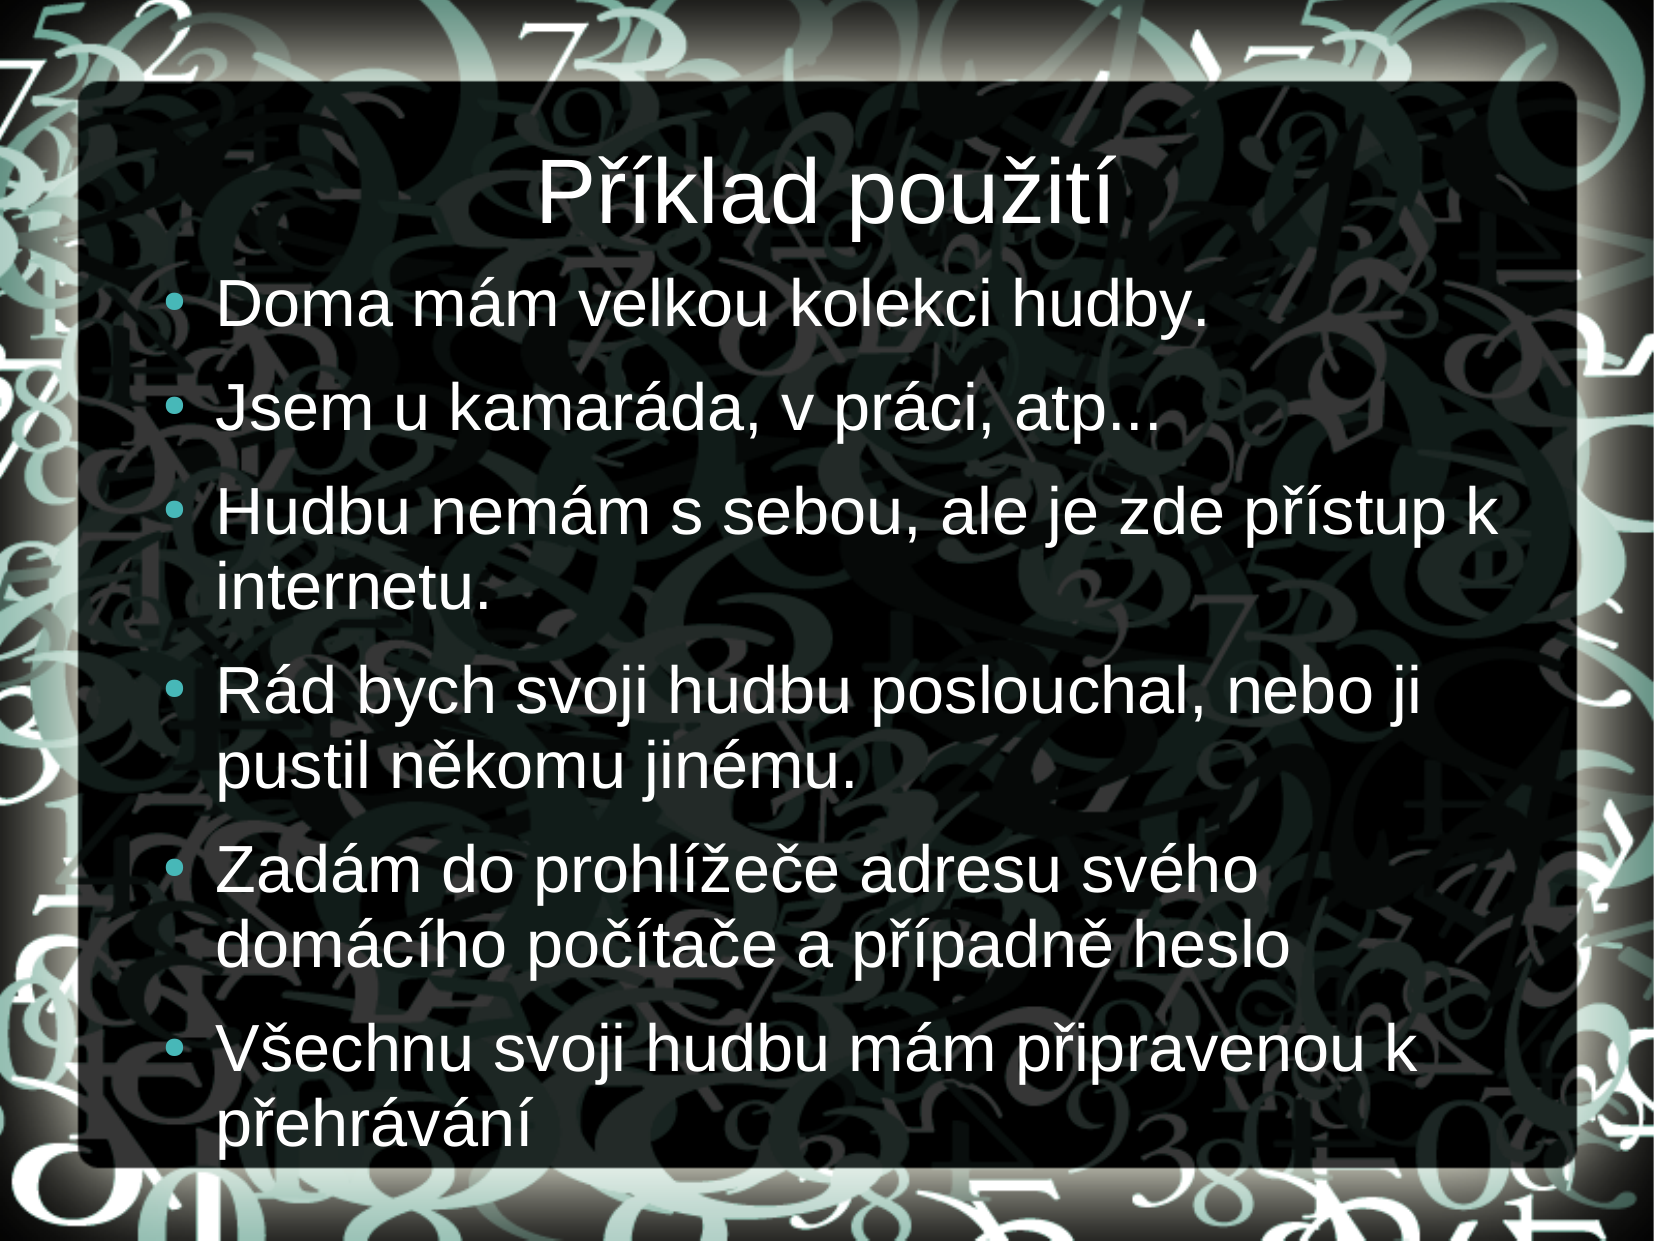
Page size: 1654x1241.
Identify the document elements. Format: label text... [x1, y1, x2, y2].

title Příklad použití [82, 88, 1571, 296]
list Doma mám velkou kolekci hudby. Jsem u kamaráda, v práci, atp... Hudbu nemám s sebou, ale je zde přístup k internetu. Rád bych svoji hudbu poslouchal, nebo ji pustil někomu jinému. Zadám do prohlížeče adresu svého domácího počítače a případně heslo Všechnu svoji hudbu mám připravenou k přehrávání [144, 265, 1536, 1182]
picture [0, 0, 1654, 1241]
